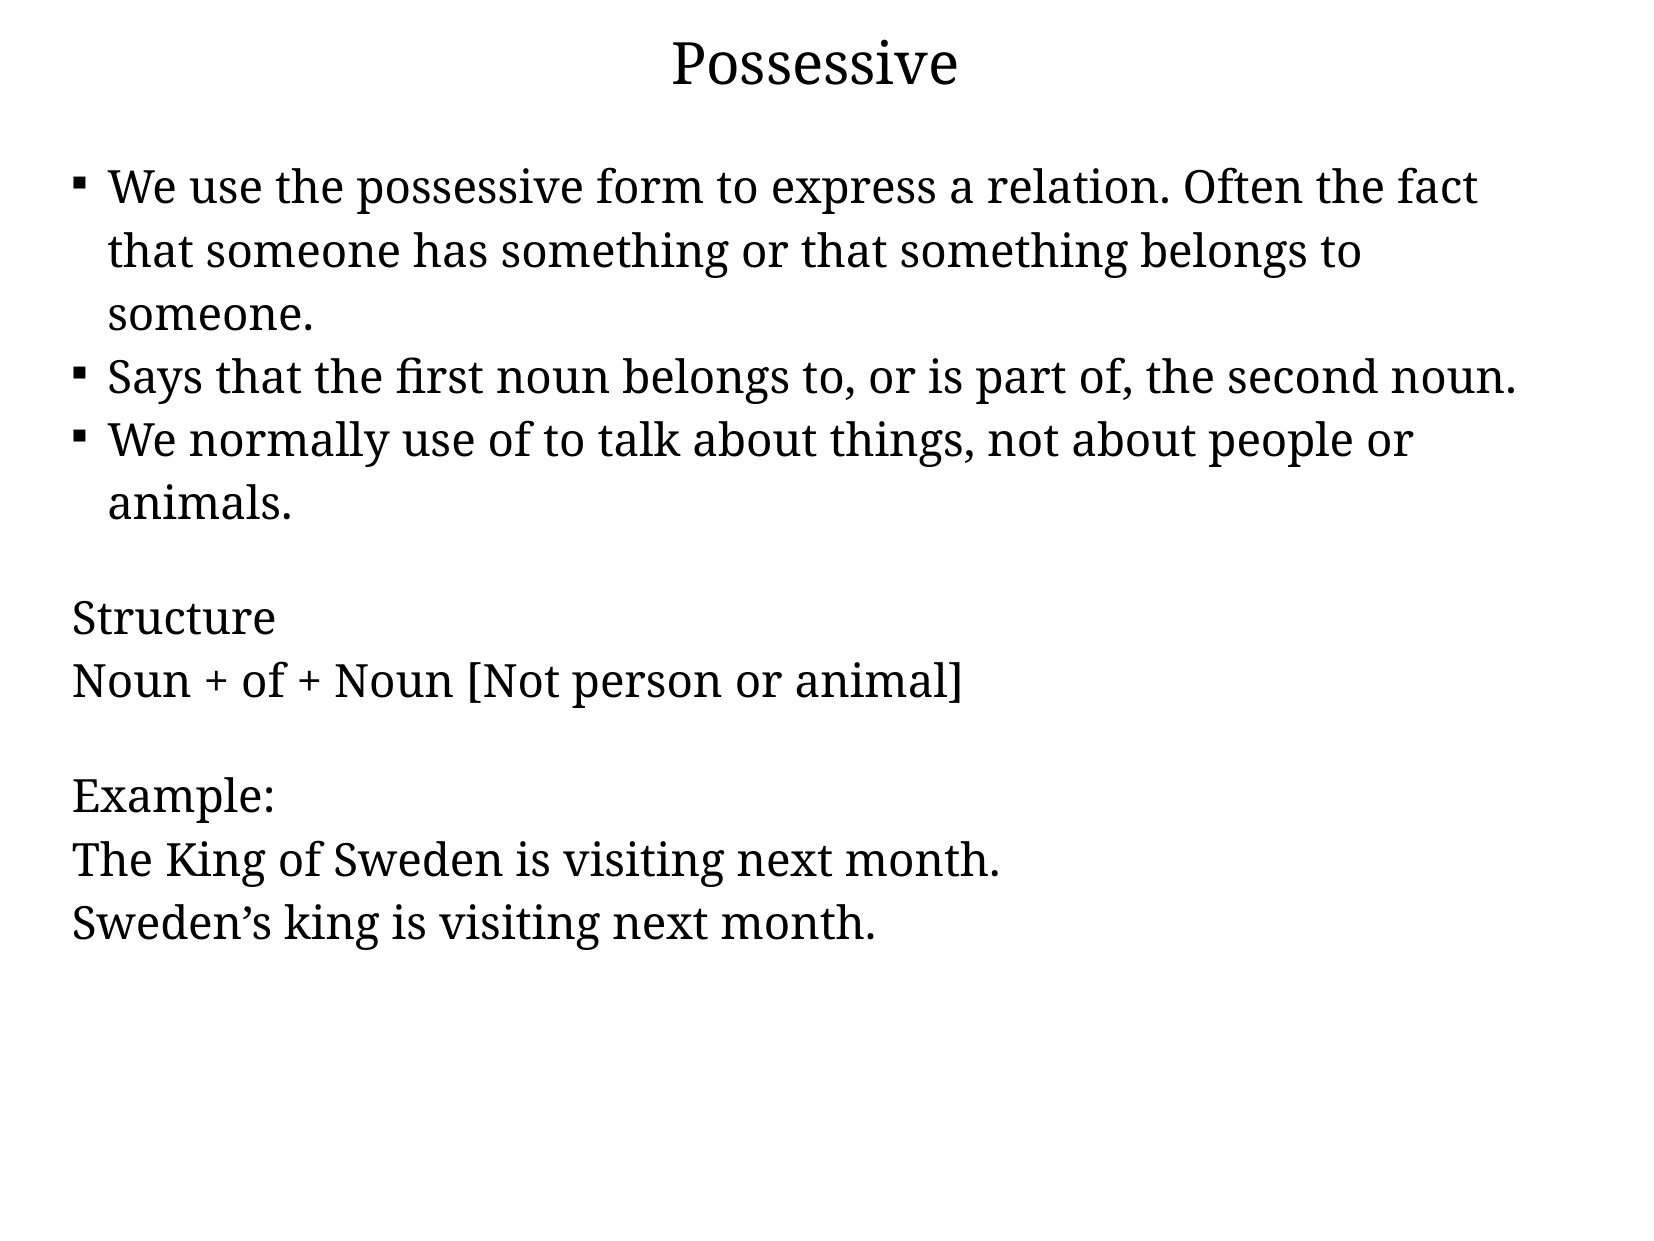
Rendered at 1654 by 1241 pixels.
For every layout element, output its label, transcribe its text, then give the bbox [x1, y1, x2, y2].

text_box Possessive We use the possessive form to express a relation. Often the fact that someone has something or that something belongs to someone. Says that the first noun belongs to, or is part of, the second noun. We normally use of to talk about things, not about people or animals. Structure Noun + of + Noun [Not person or animal] Example: The King of Sweden is visiting next month. Sweden’s king is visiting next month. [71, 31, 1560, 1140]
